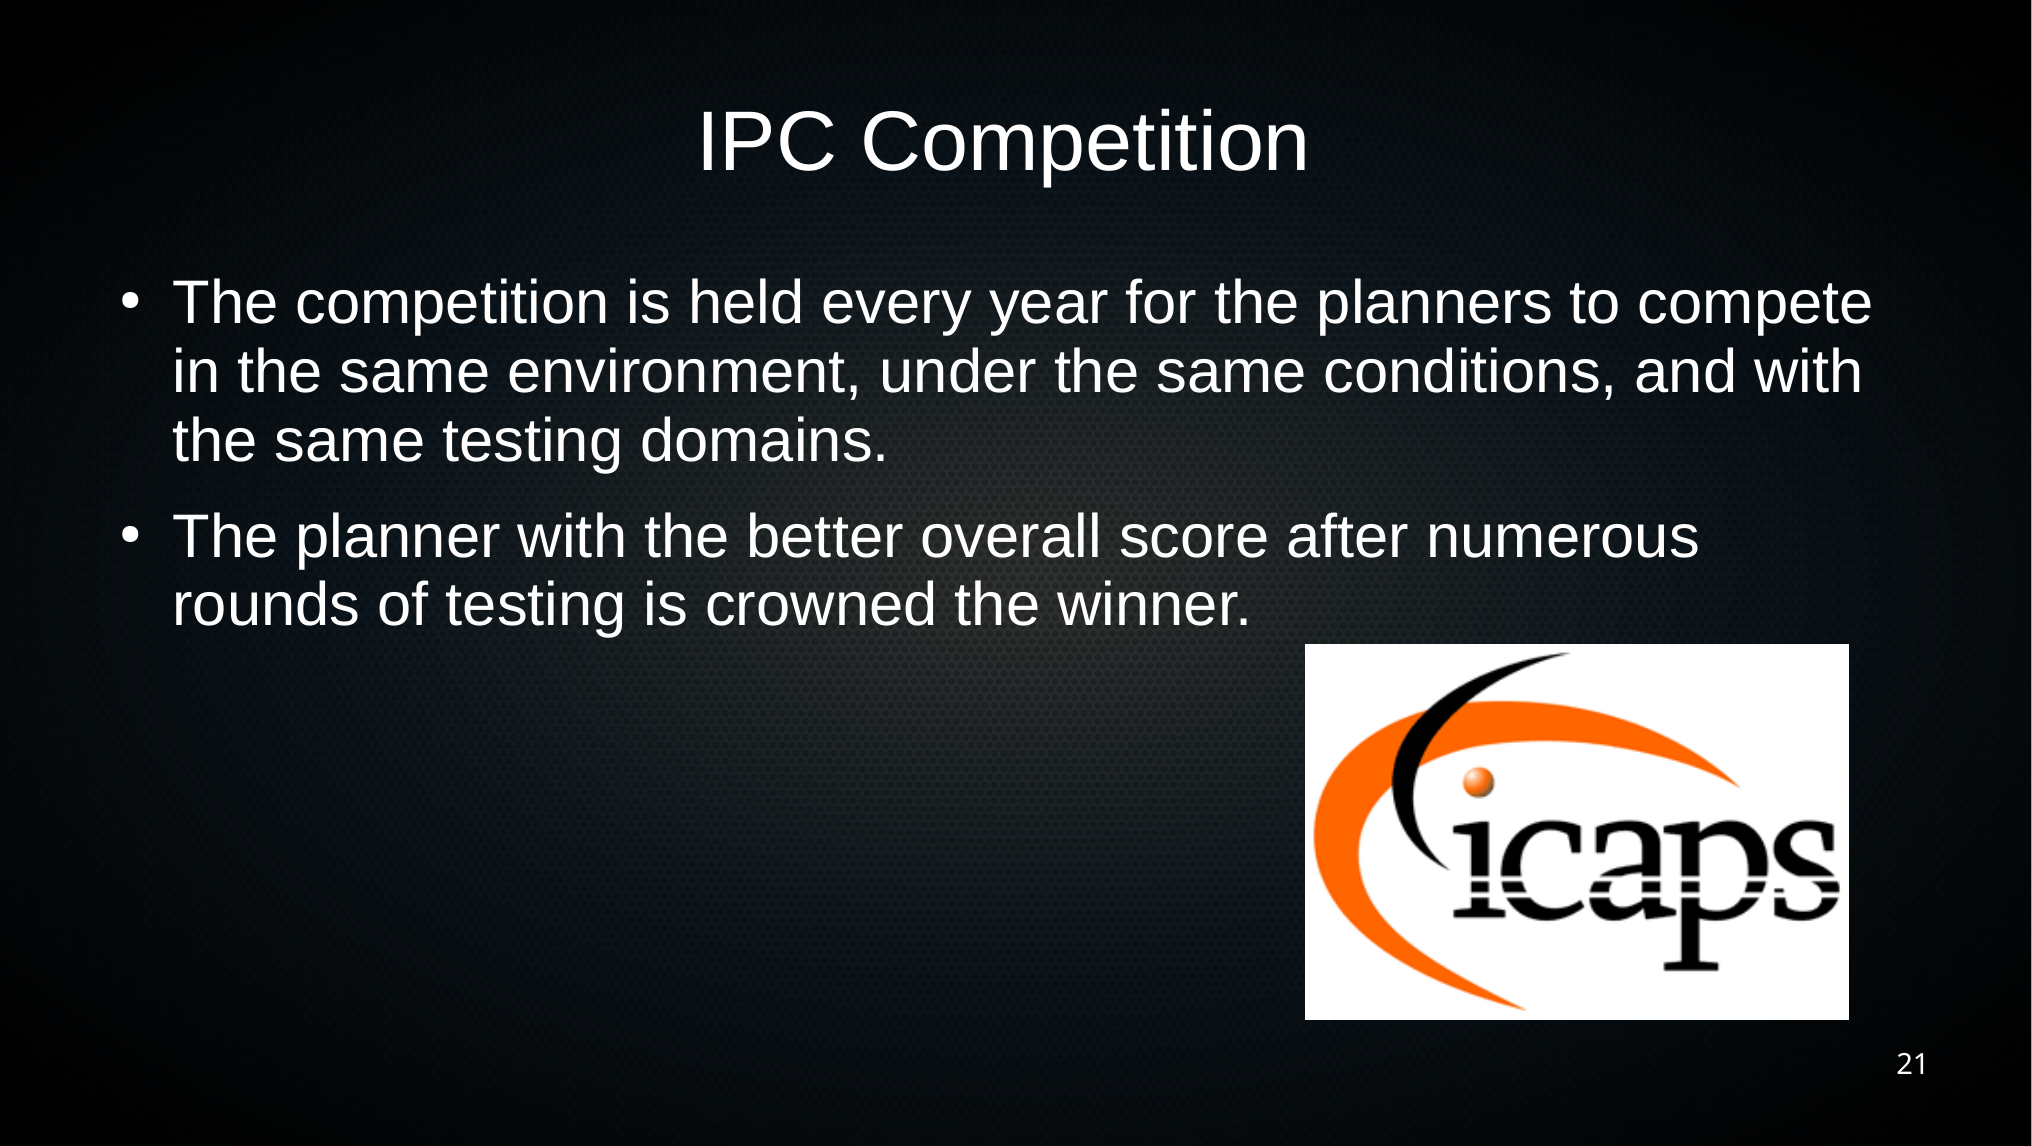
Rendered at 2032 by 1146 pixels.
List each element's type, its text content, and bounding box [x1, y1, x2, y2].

list The competition is held every year for the planners to compete in the same environment, under the same conditions, and with the same testing domains. The planner with the better overall score after numerous rounds of testing is crowned the winner. [101, 268, 1890, 933]
title IPC Competition [101, 45, 1930, 237]
picture [0, 0, 2032, 1146]
